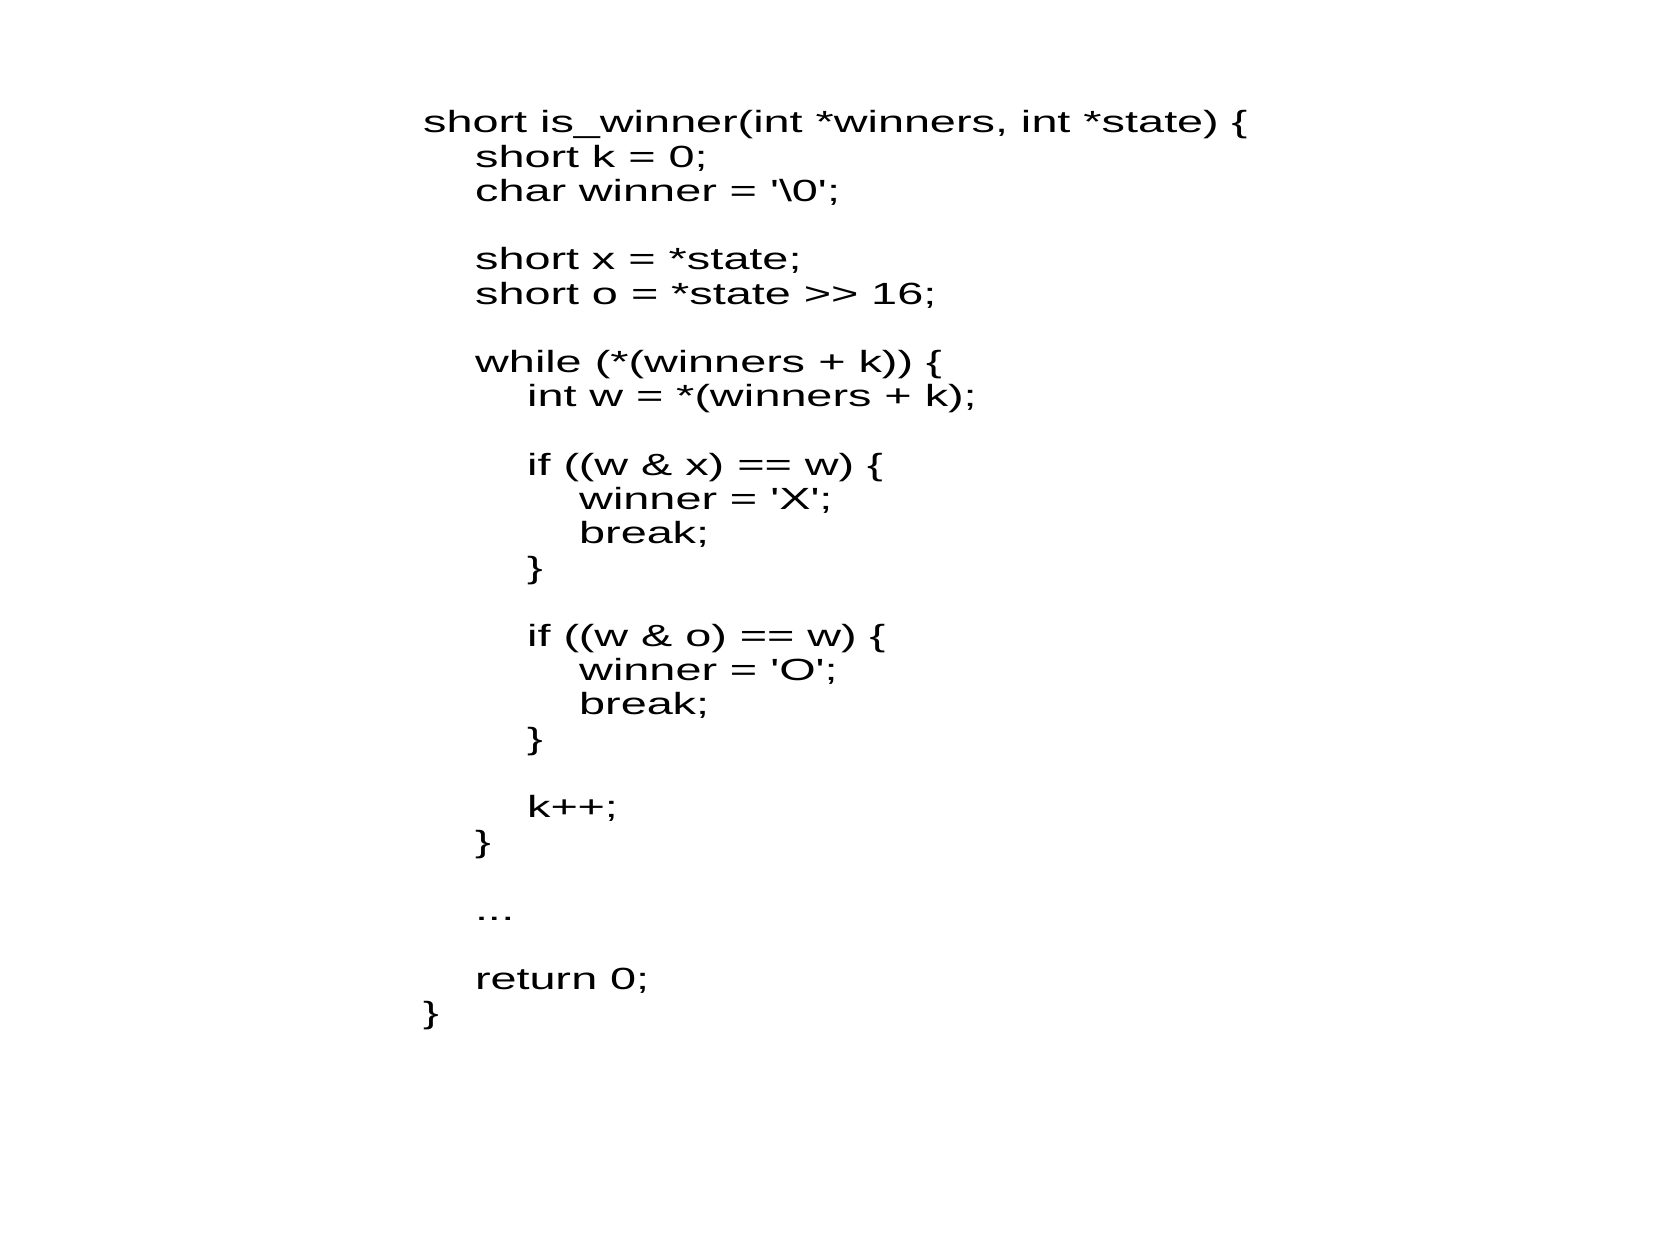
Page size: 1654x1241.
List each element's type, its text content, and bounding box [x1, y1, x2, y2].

text_box short is_winner(int *winners, int *state) { short k = 0; char winner = '\0'; short x = *state; short o = *state >> 16; while (*(winners + k)) { int w = *(winners + k); if ((w & x) == w) { winner = 'X'; break; } if ((w & o) == w) { winner = 'O'; break; } k++; } ... return 0; } [408, 97, 1261, 1073]
